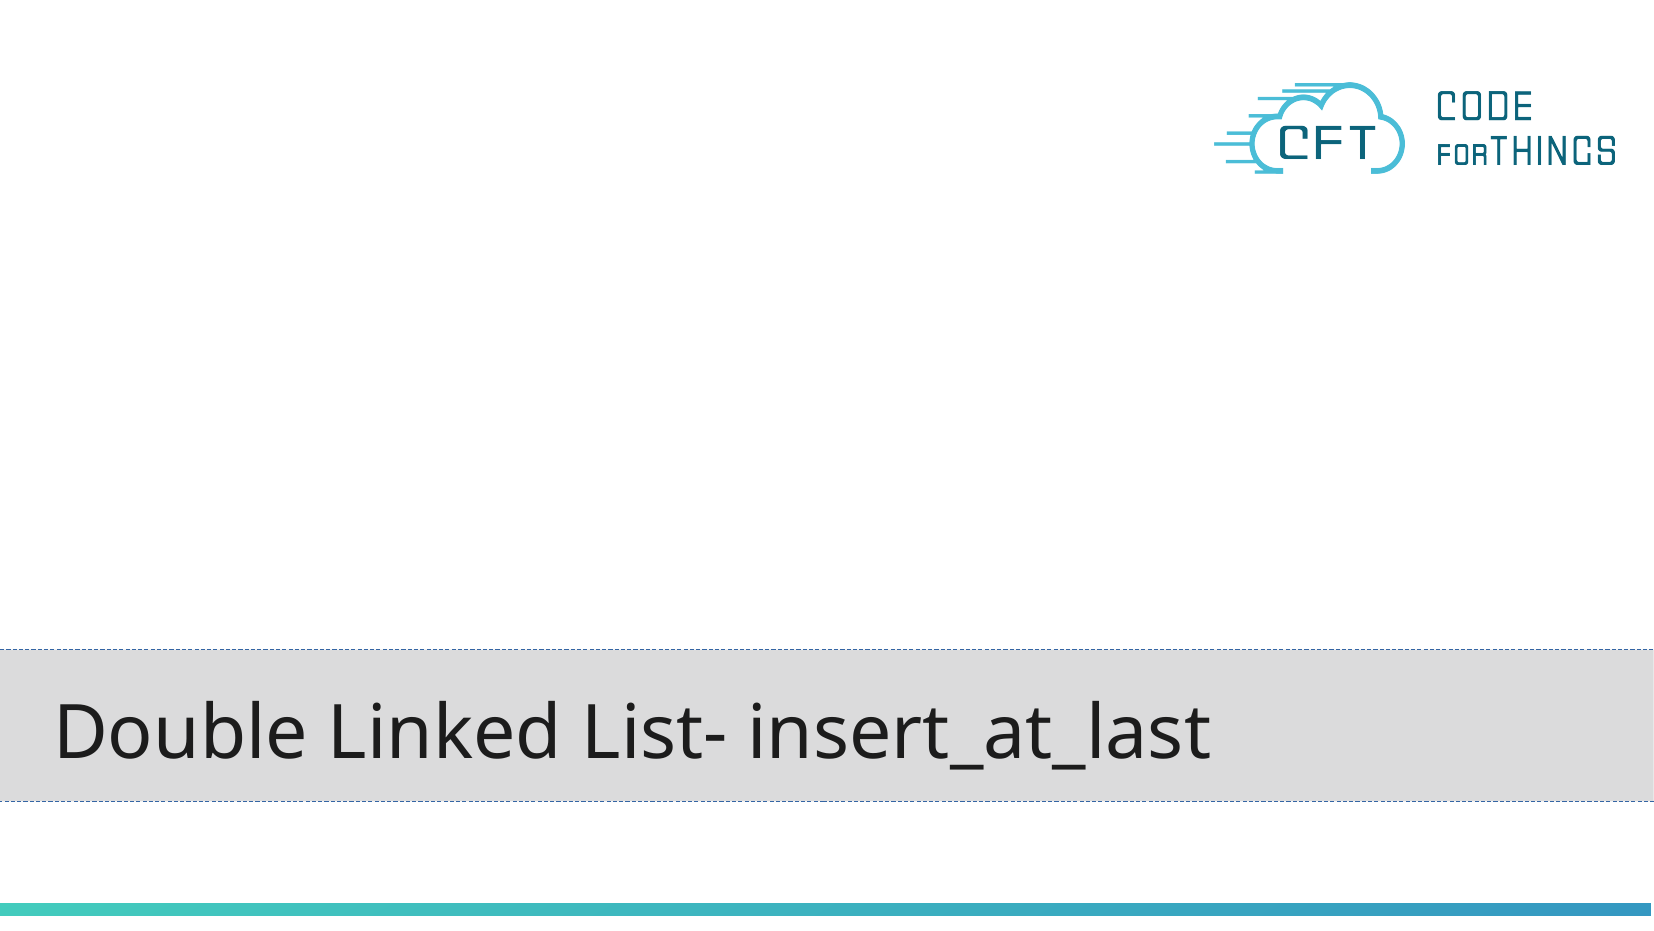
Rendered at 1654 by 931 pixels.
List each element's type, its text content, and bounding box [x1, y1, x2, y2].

title Double Linked List- insert_at_last [53, 651, 1542, 807]
picture [1214, 82, 1615, 174]
